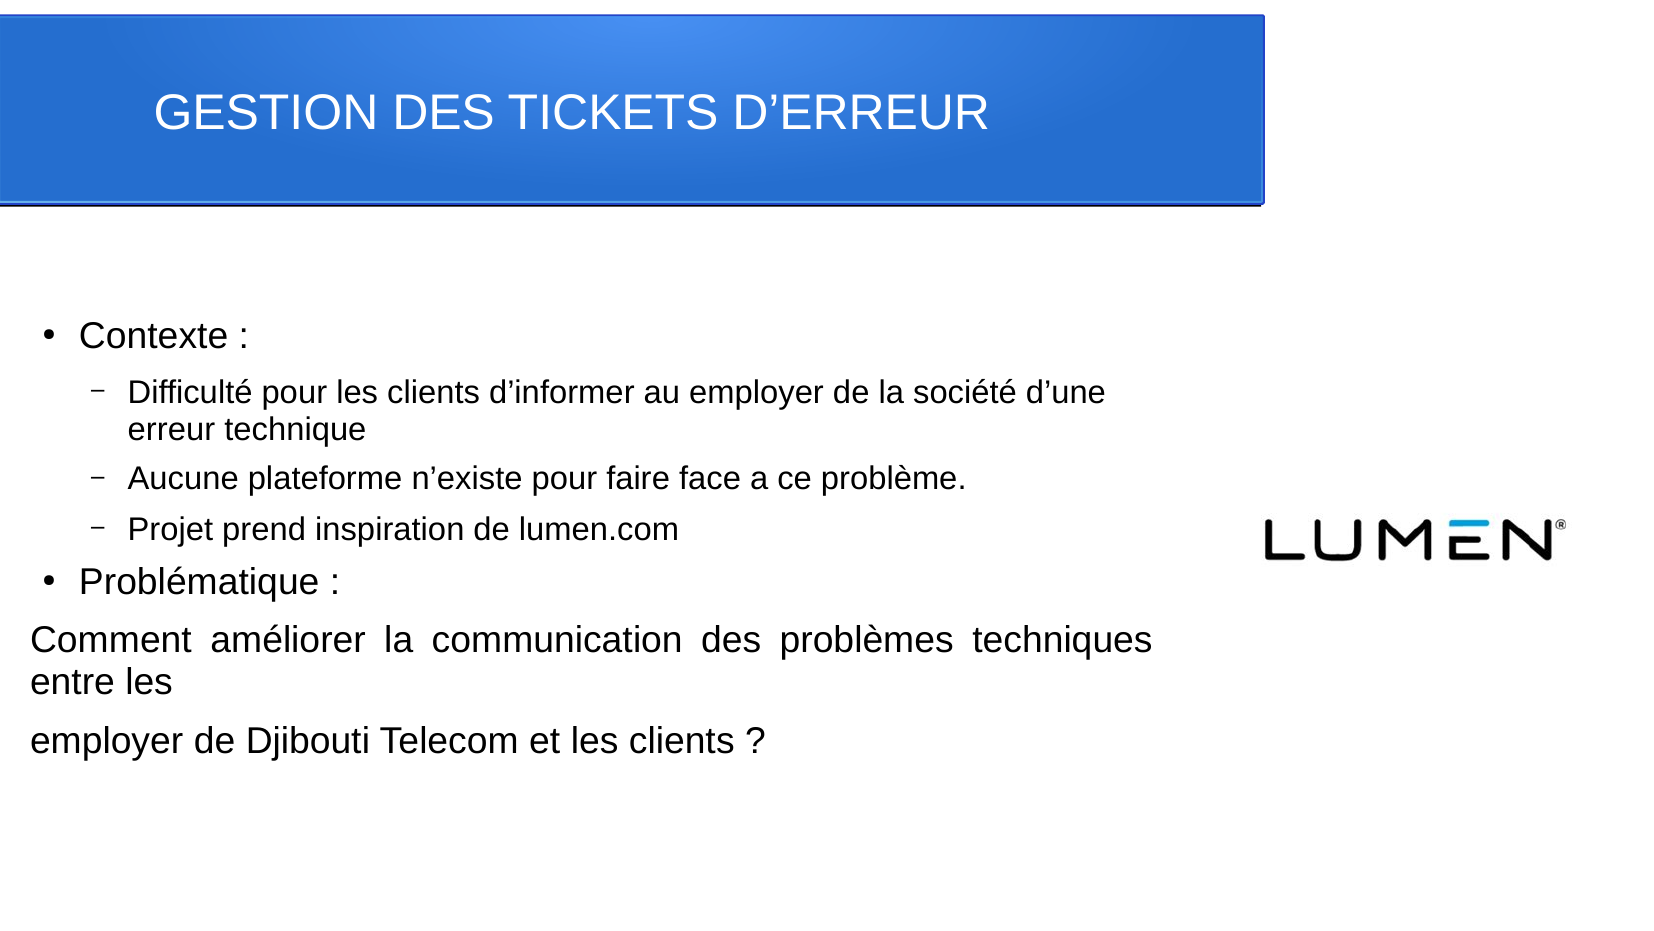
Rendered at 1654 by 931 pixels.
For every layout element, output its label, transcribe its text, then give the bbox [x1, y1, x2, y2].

list Contexte : Difficulté pour les clients d’informer au employer de la société d’une erreur technique Aucune plateforme n’existe pour faire face a ce problème. Projet prend inspiration de lumen.com Problématique : Comment améliorer la communication des problèmes techniques entre les employer de Djibouti Telecom et les clients ? [30, 315, 1156, 765]
picture [1175, 419, 1636, 676]
title GESTION DES TICKETS D’ERREUR [82, 35, 1235, 189]
